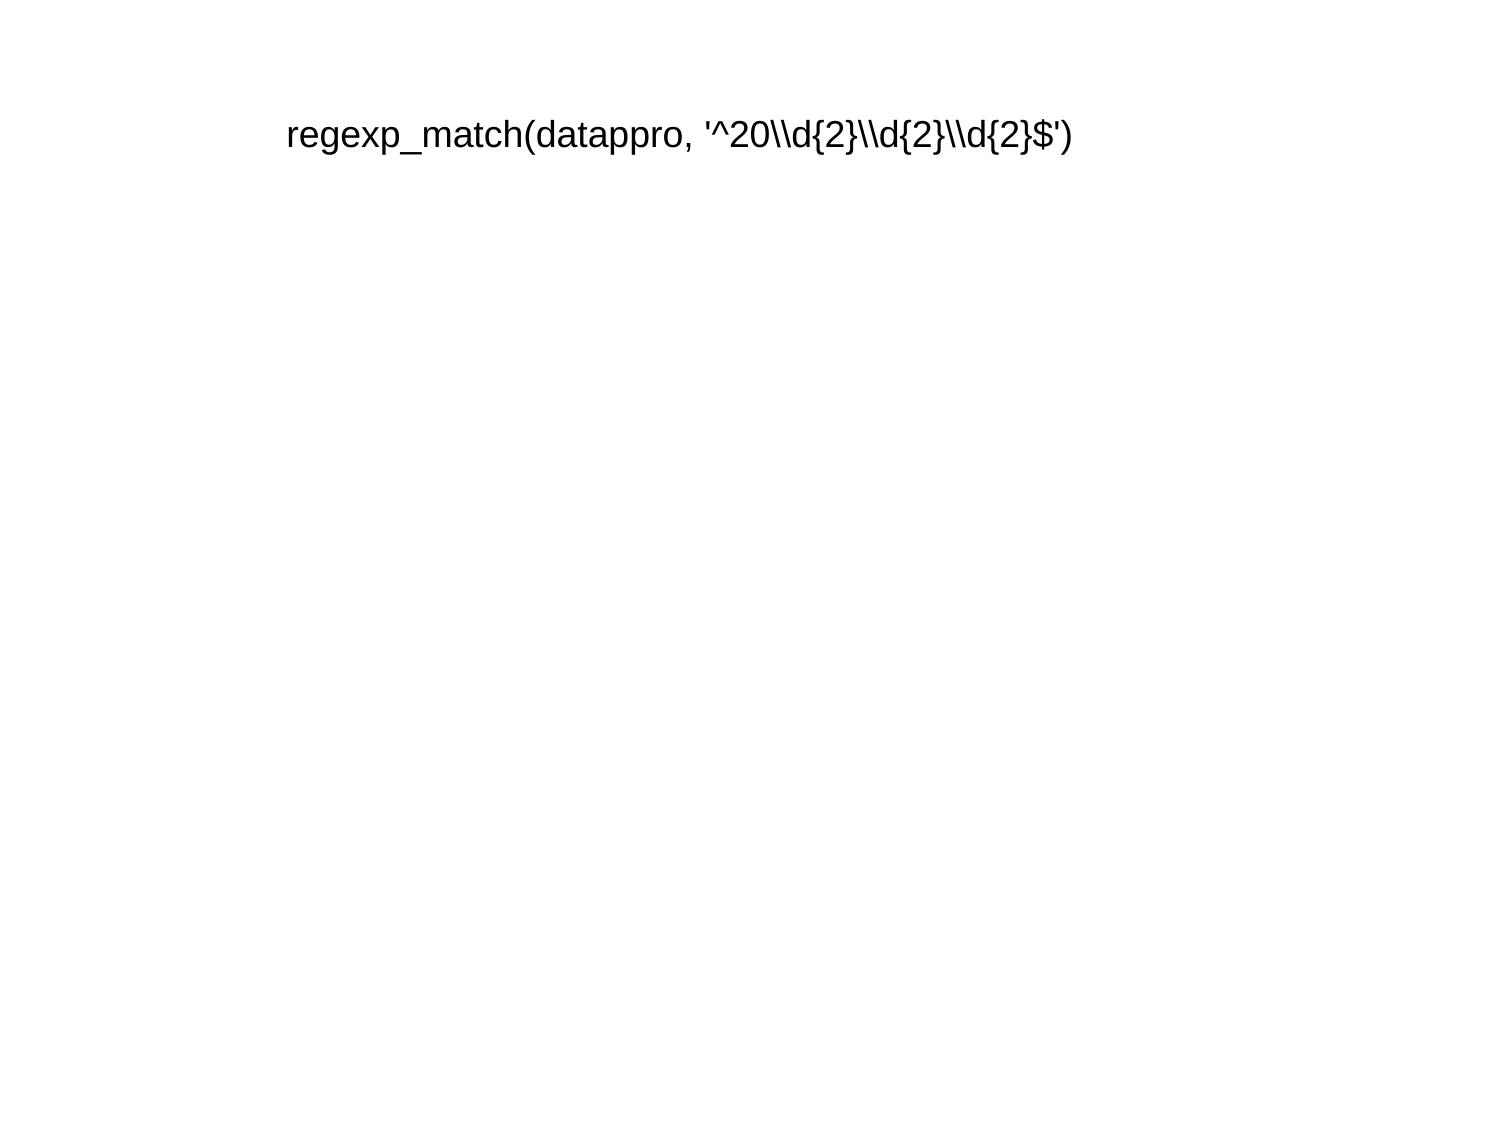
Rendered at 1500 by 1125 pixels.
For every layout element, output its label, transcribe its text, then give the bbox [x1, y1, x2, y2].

text_box regexp_match(datappro, '^20\\d{2}\\d{2}\\d{2}$') [271, 106, 1089, 164]
